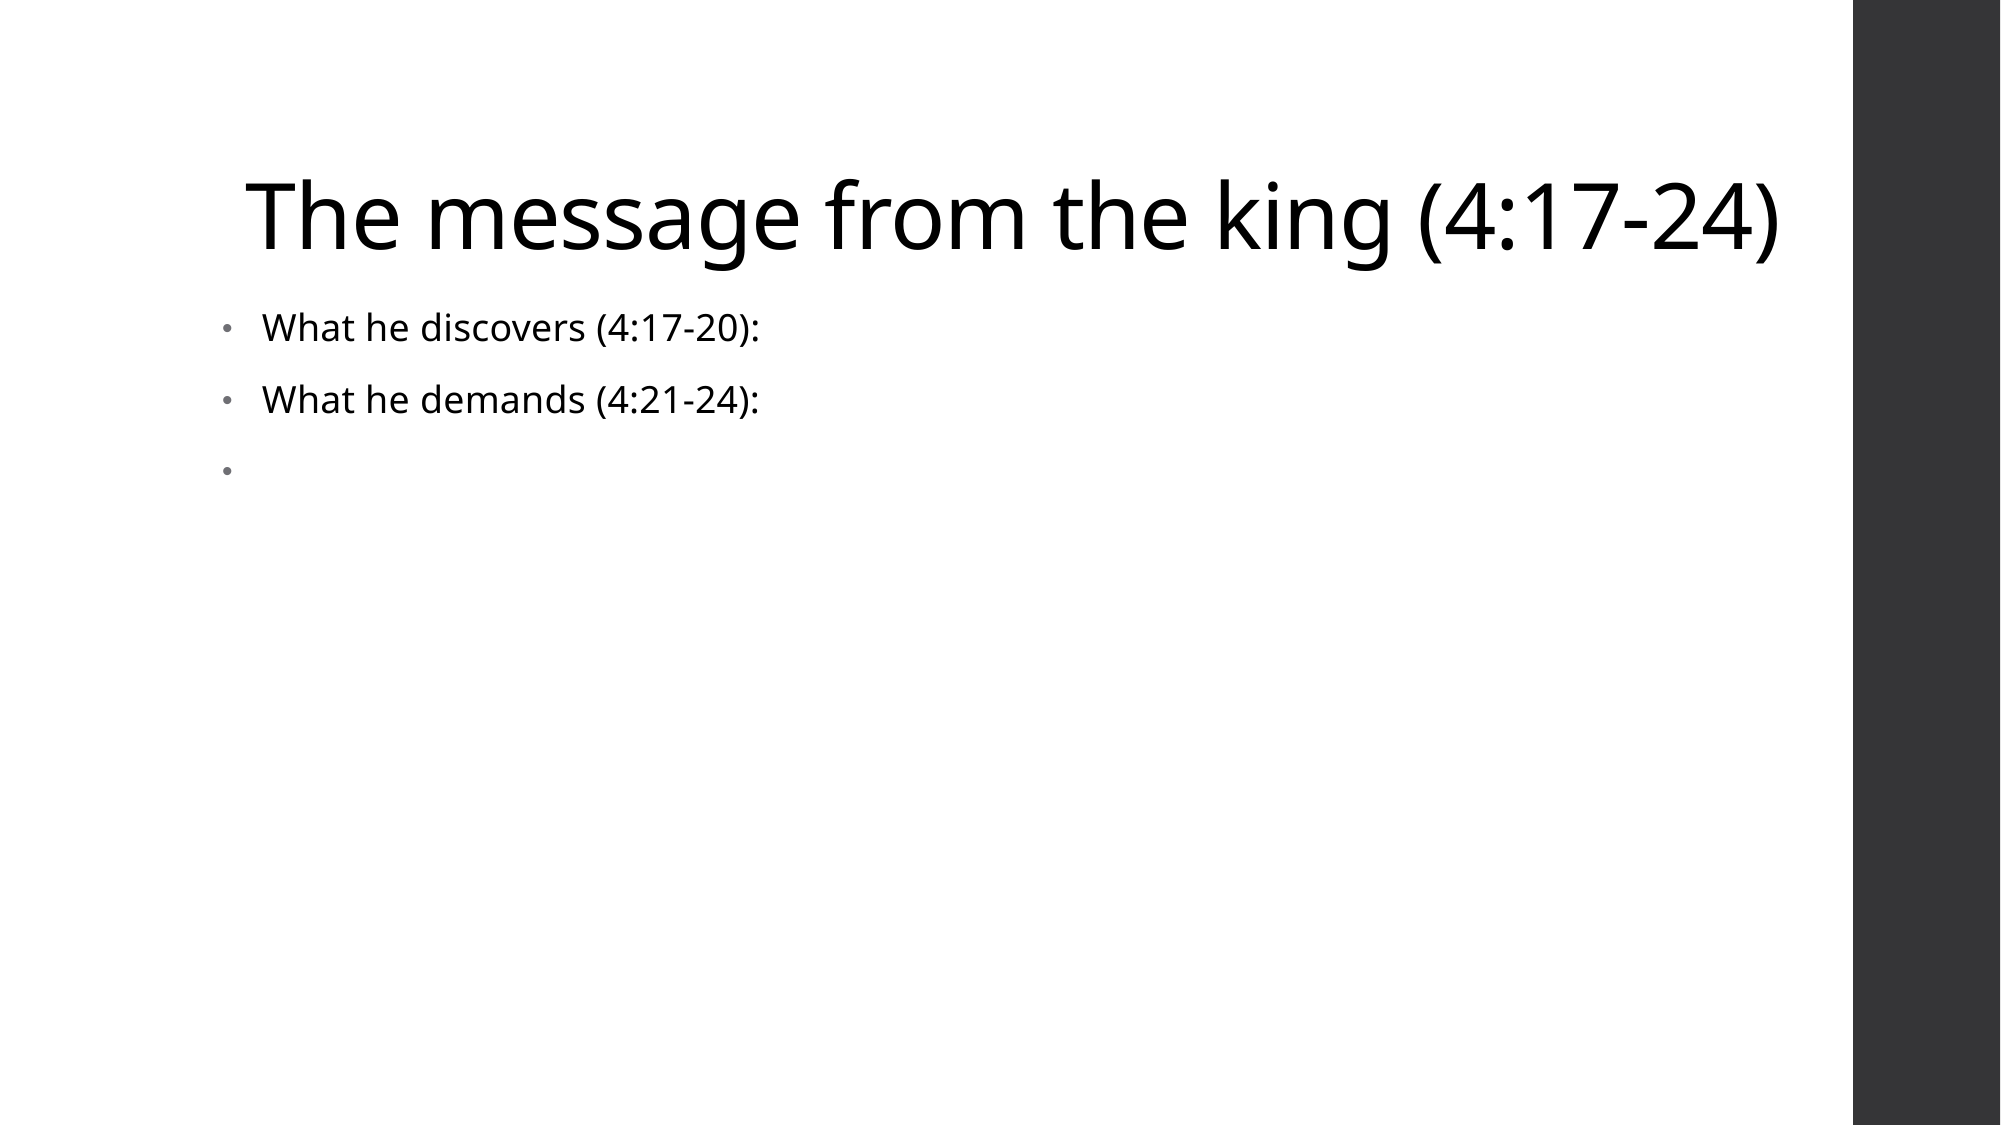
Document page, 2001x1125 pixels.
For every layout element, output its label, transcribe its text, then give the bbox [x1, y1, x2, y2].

list What he discovers (4:17-20): What he demands (4:21-24): [206, 299, 1617, 1014]
title The message from the king (4:17-24) [206, 60, 1797, 278]
